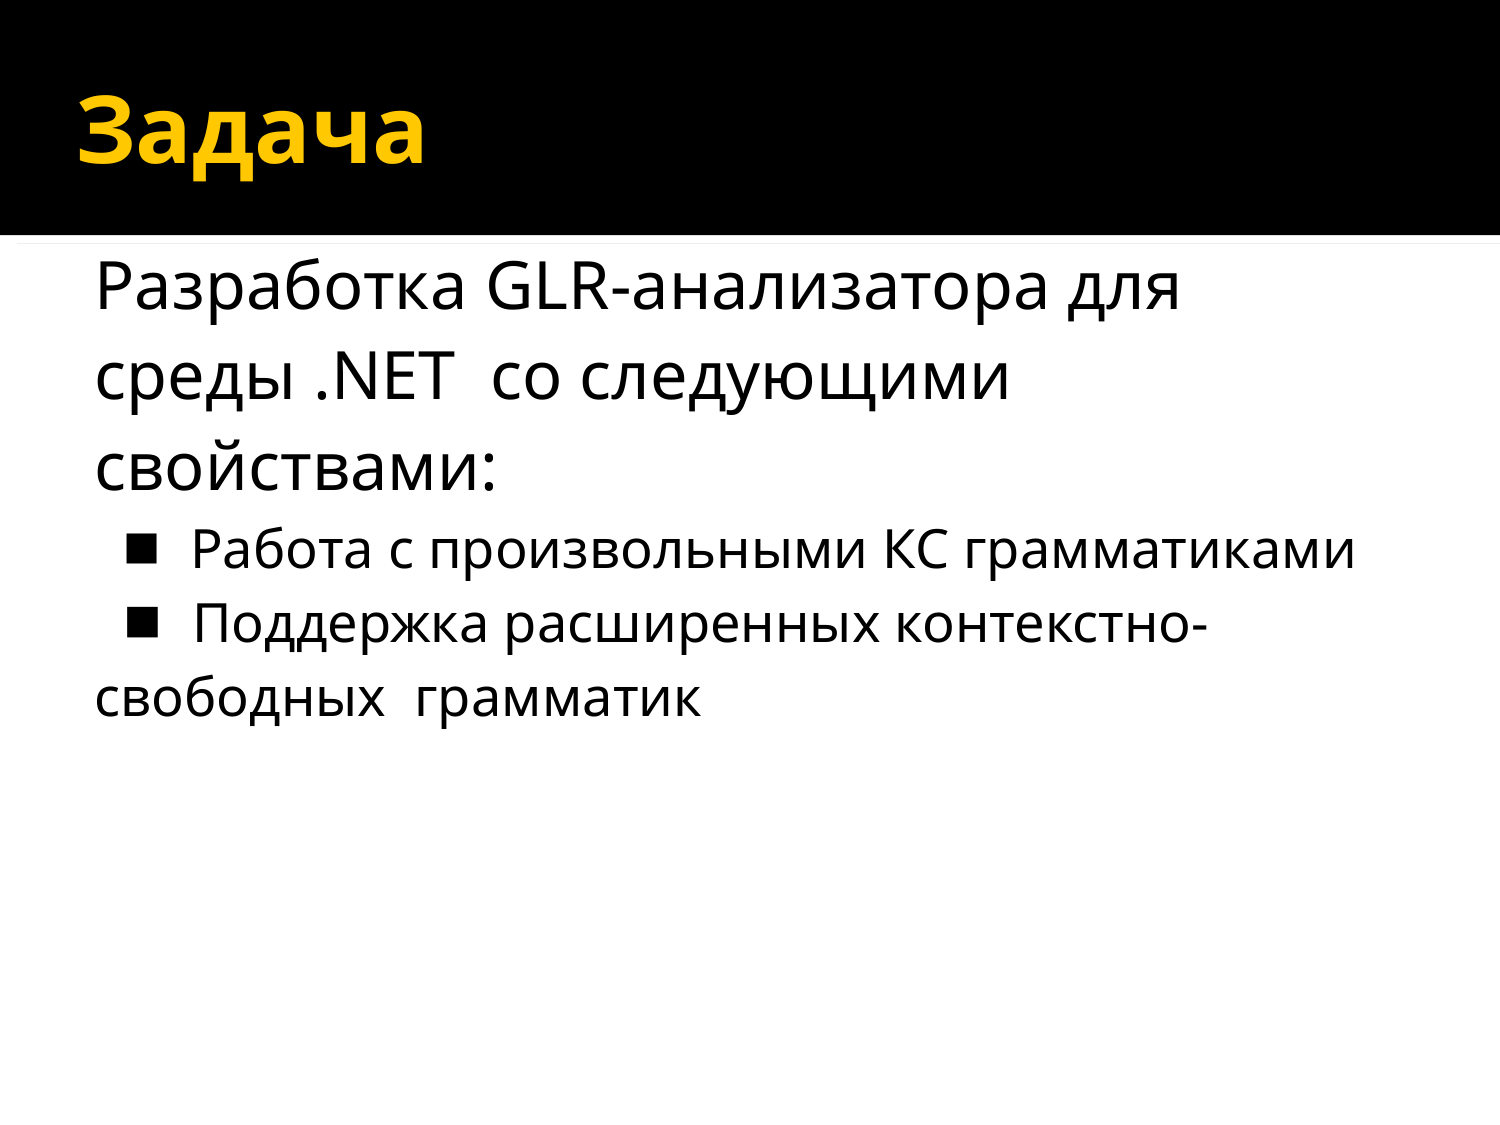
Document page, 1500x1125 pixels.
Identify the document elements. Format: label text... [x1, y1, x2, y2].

title Задача [75, 14, 1426, 241]
subtitle Разработка GLR-анализатора для среды .NET со следующими свойствами:  Работа с произвольными КС грамматиками  Поддержка расширенных контекстно-свободных грамматик [75, 291, 1426, 680]
